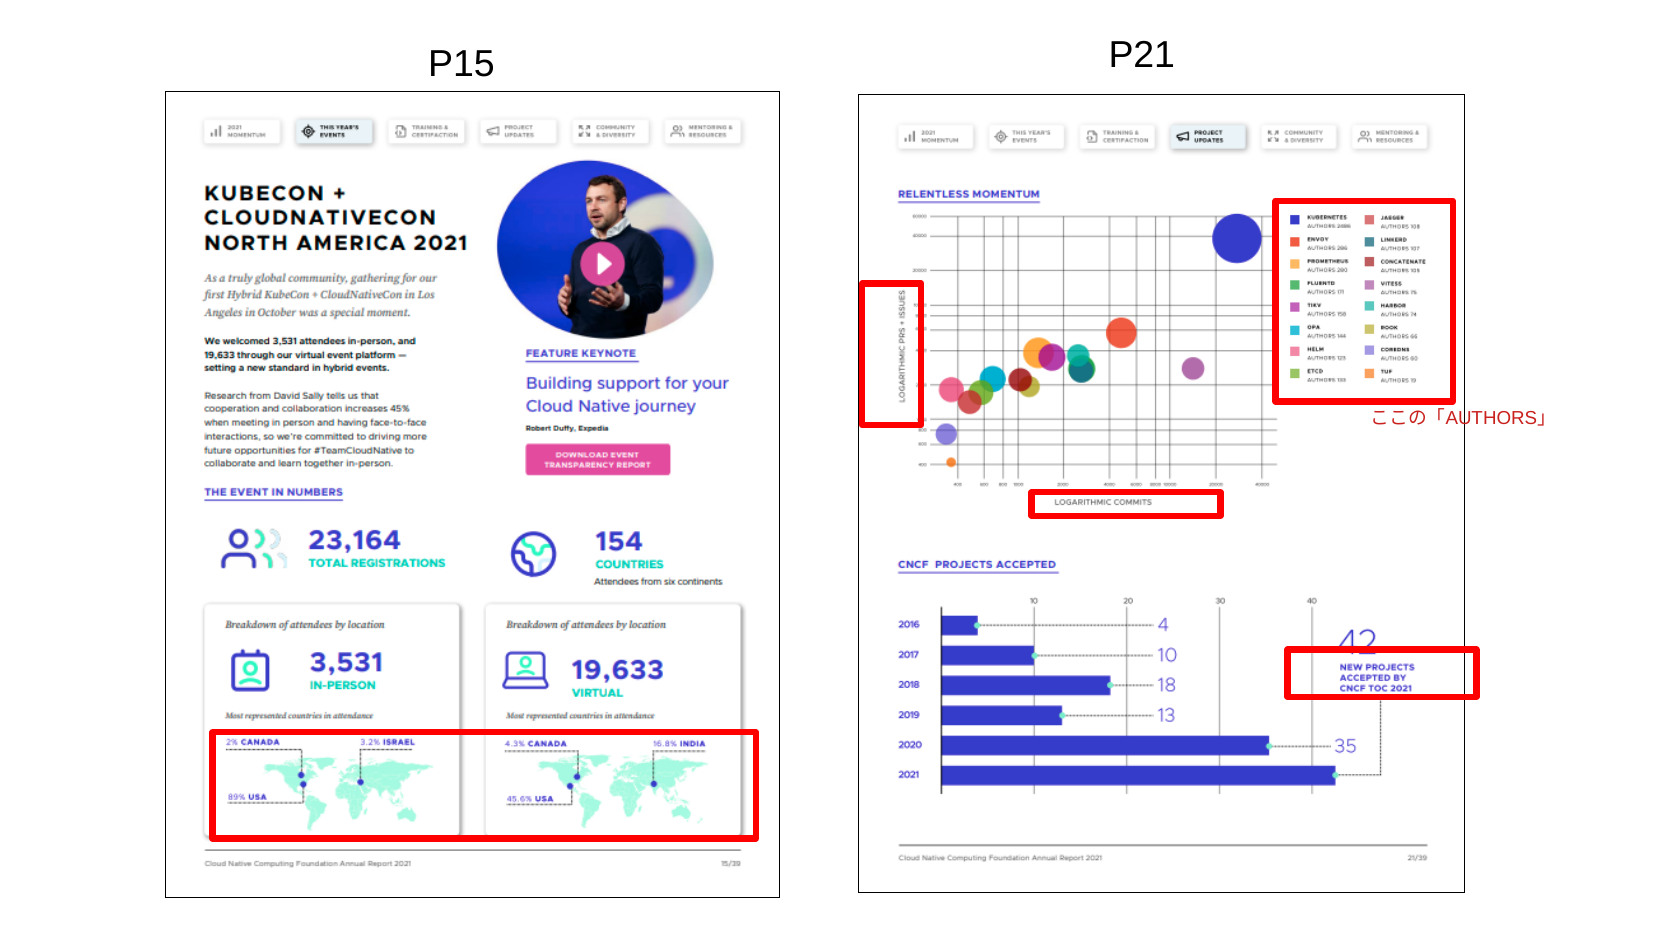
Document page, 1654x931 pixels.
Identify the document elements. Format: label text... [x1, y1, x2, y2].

picture [858, 94, 1465, 893]
text_box P15 [413, 35, 603, 135]
text_box ここの「AUTHORS」 [1355, 394, 1571, 438]
picture [165, 91, 780, 898]
picture [1291, 653, 1465, 694]
text_box P21 [1093, 25, 1191, 83]
picture [1279, 204, 1450, 398]
